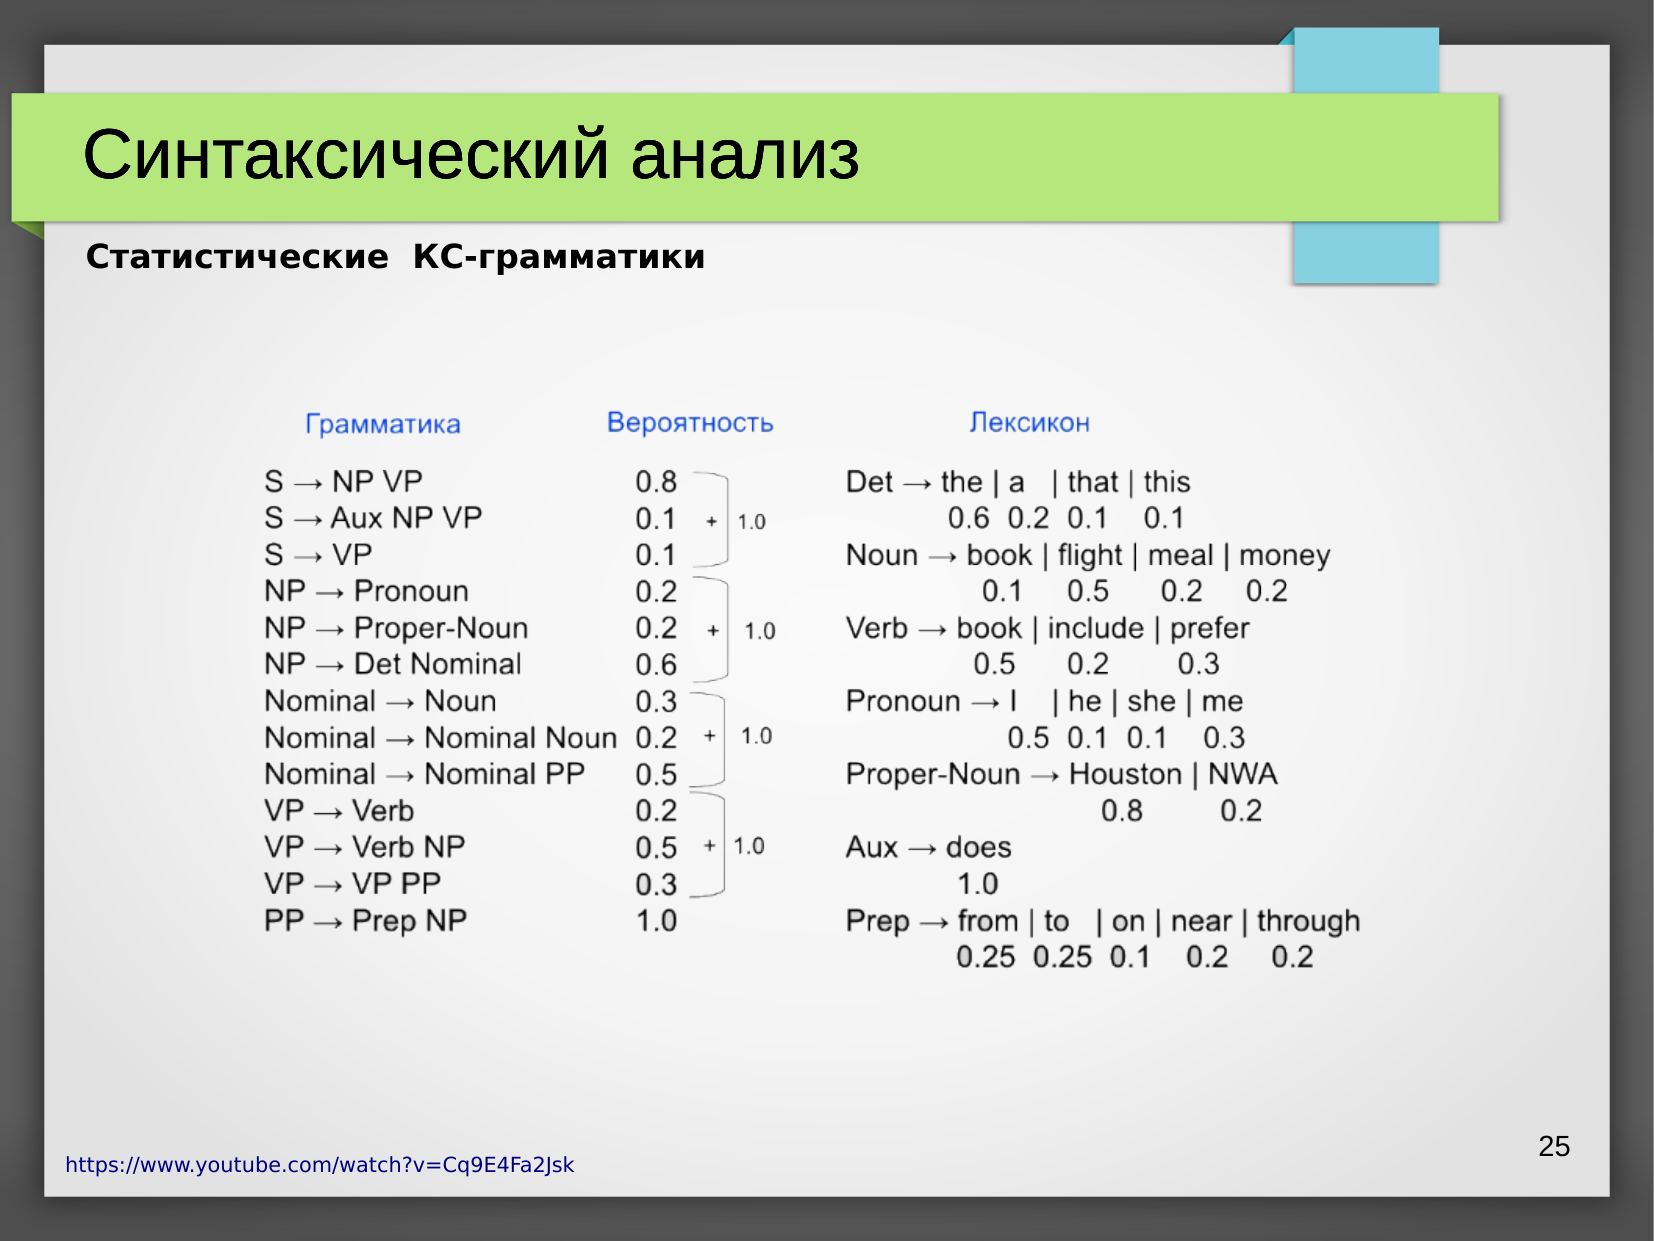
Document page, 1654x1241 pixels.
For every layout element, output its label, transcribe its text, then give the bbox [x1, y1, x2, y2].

title Синтаксический анализ [82, 114, 993, 194]
text_box Статистические КС-грамматики [70, 230, 1075, 296]
text_box https://www.youtube.com/watch?v=Cq9E4Fa2Jsk [50, 1145, 615, 1185]
picture [0, 0, 1654, 1241]
